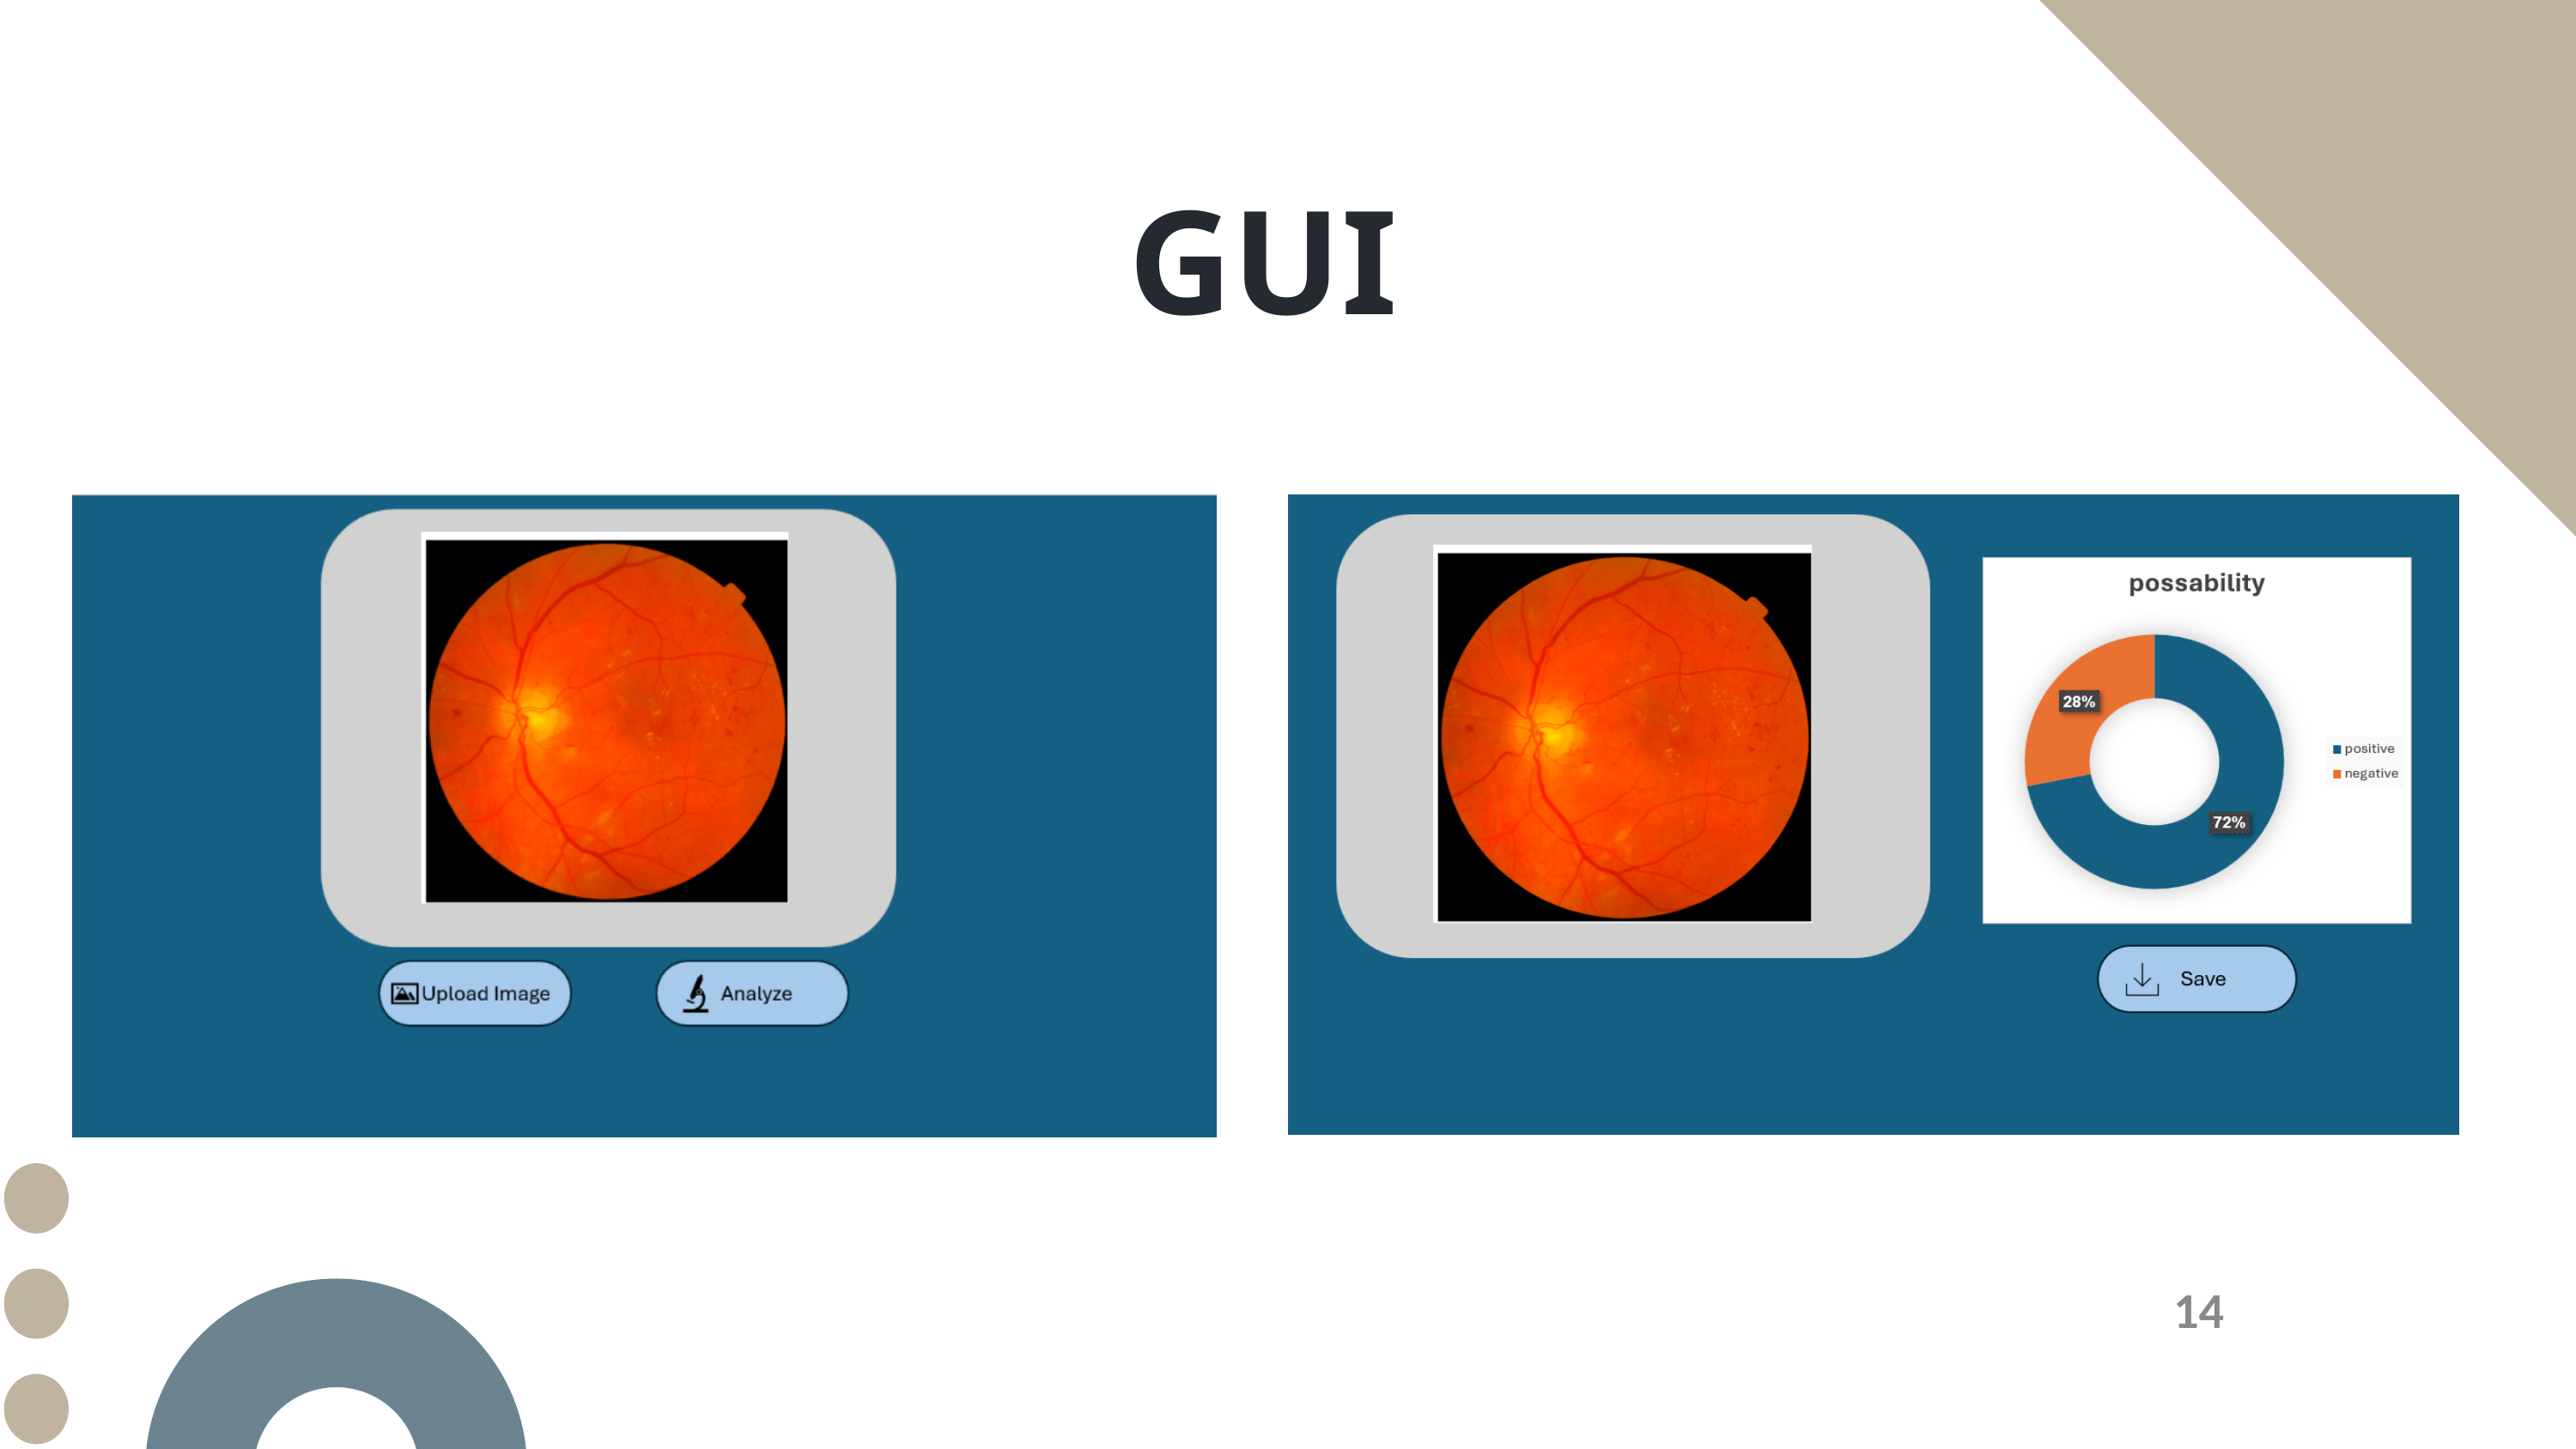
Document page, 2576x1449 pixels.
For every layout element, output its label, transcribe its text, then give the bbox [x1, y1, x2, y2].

text_box [0, 1158, 73, 1449]
picture [1288, 494, 2459, 1135]
slide_number 14 [2160, 1271, 2461, 1324]
text_box [2021, 0, 2576, 562]
picture [72, 494, 1217, 1137]
text_box GUI [527, 227, 1999, 346]
text_box [144, 1278, 528, 1449]
